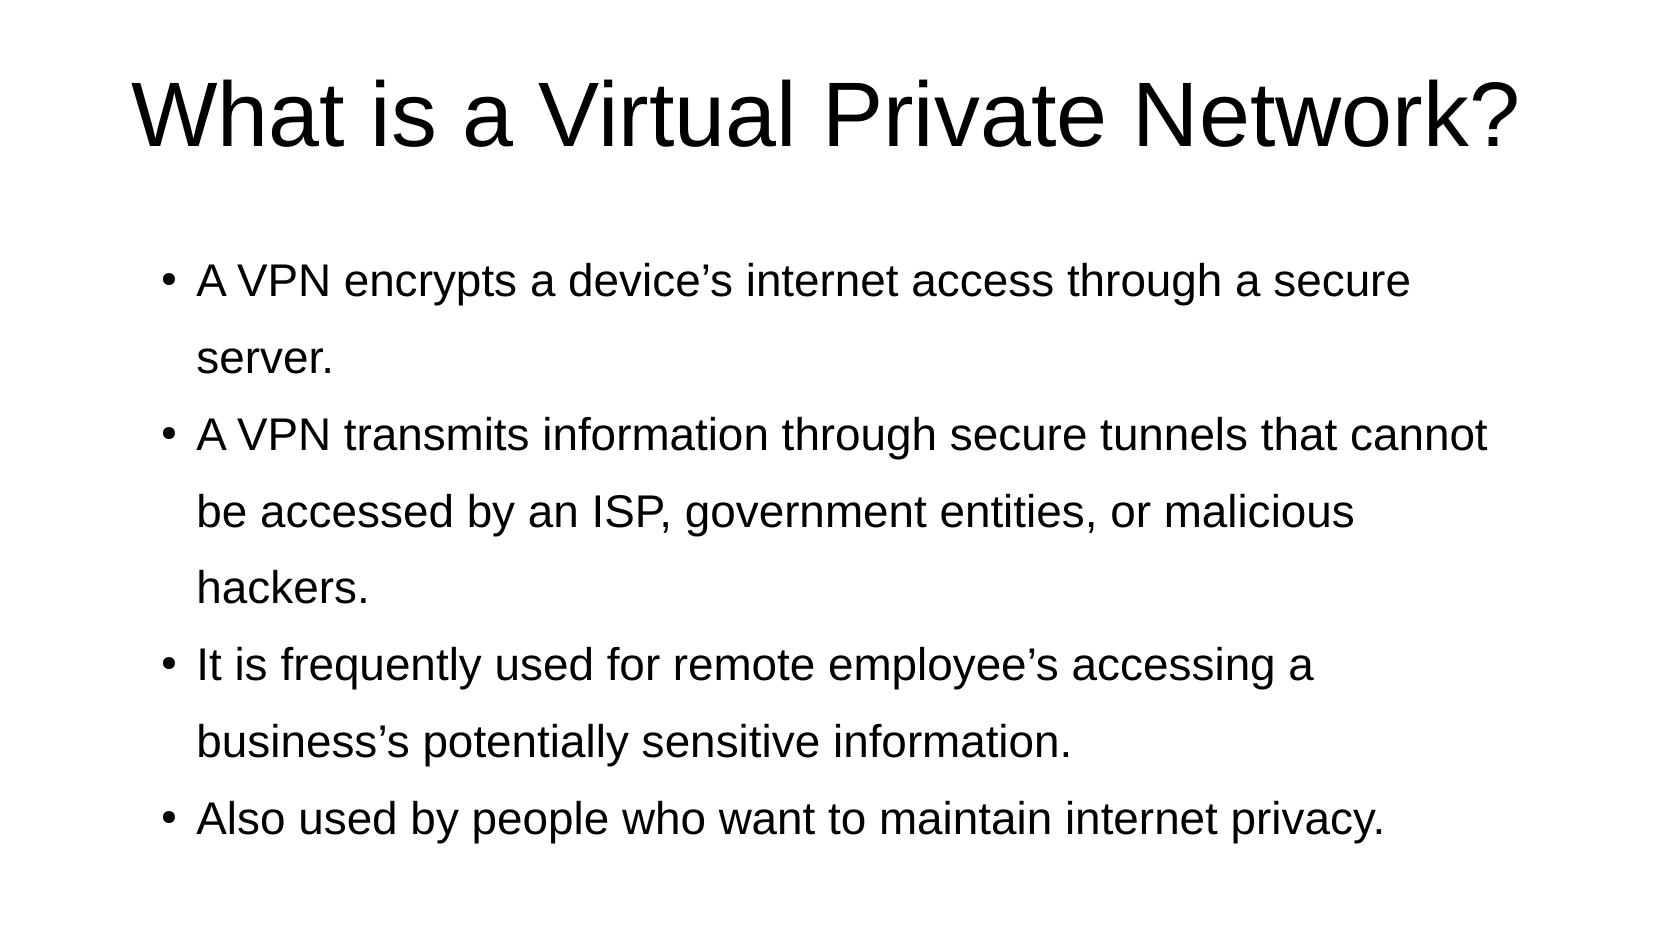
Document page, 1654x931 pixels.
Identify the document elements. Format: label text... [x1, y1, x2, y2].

title What is a Virtual Private Network? [82, 37, 1571, 193]
text_box A VPN encrypts a device’s internet access through a secure server. A VPN transmits information through secure tunnels that cannot be accessed by an ISP, government entities, or malicious hackers. It is frequently used for remote employee’s accessing a business’s potentially sensitive information. Also used by people who want to maintain internet privacy. [146, 221, 1527, 897]
